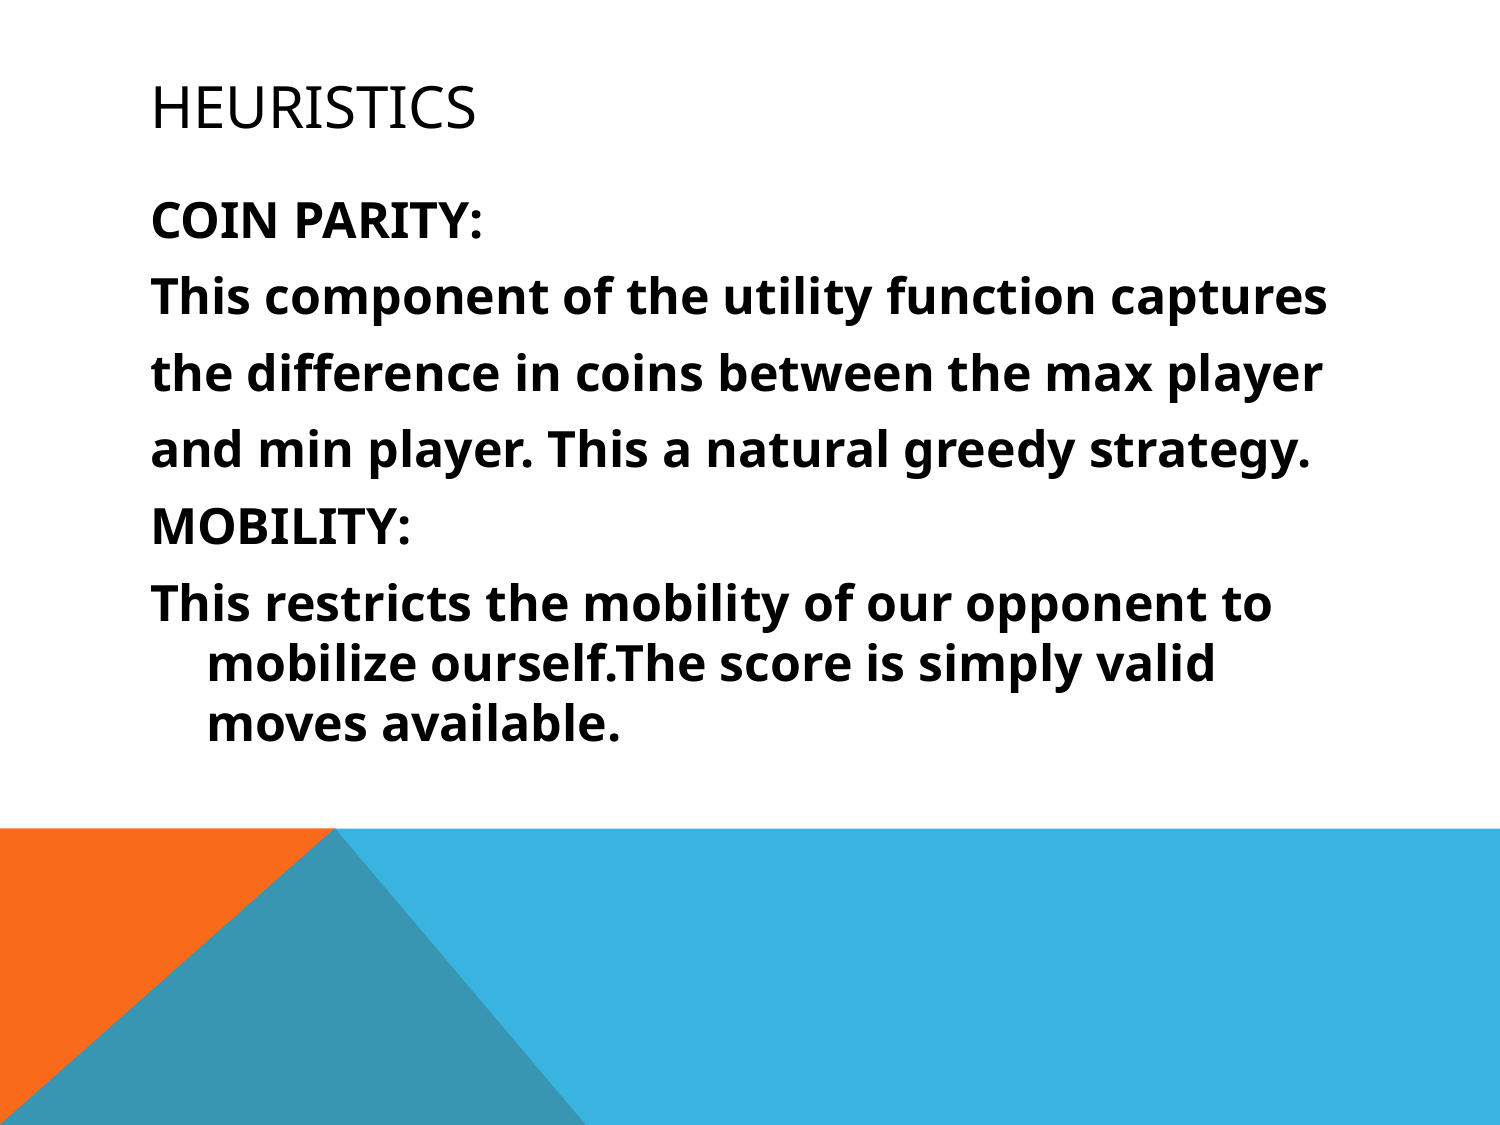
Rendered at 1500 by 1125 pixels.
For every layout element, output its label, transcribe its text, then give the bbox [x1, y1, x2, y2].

list COIN PARITY: This component of the utility function captures the difference in coins between the max player and min player. This a natural greedy strategy. MOBILITY: This restricts the mobility of our opponent to mobilize ourself.The score is simply valid moves available. [135, 180, 1369, 768]
title Heuristics [135, 60, 1369, 150]
